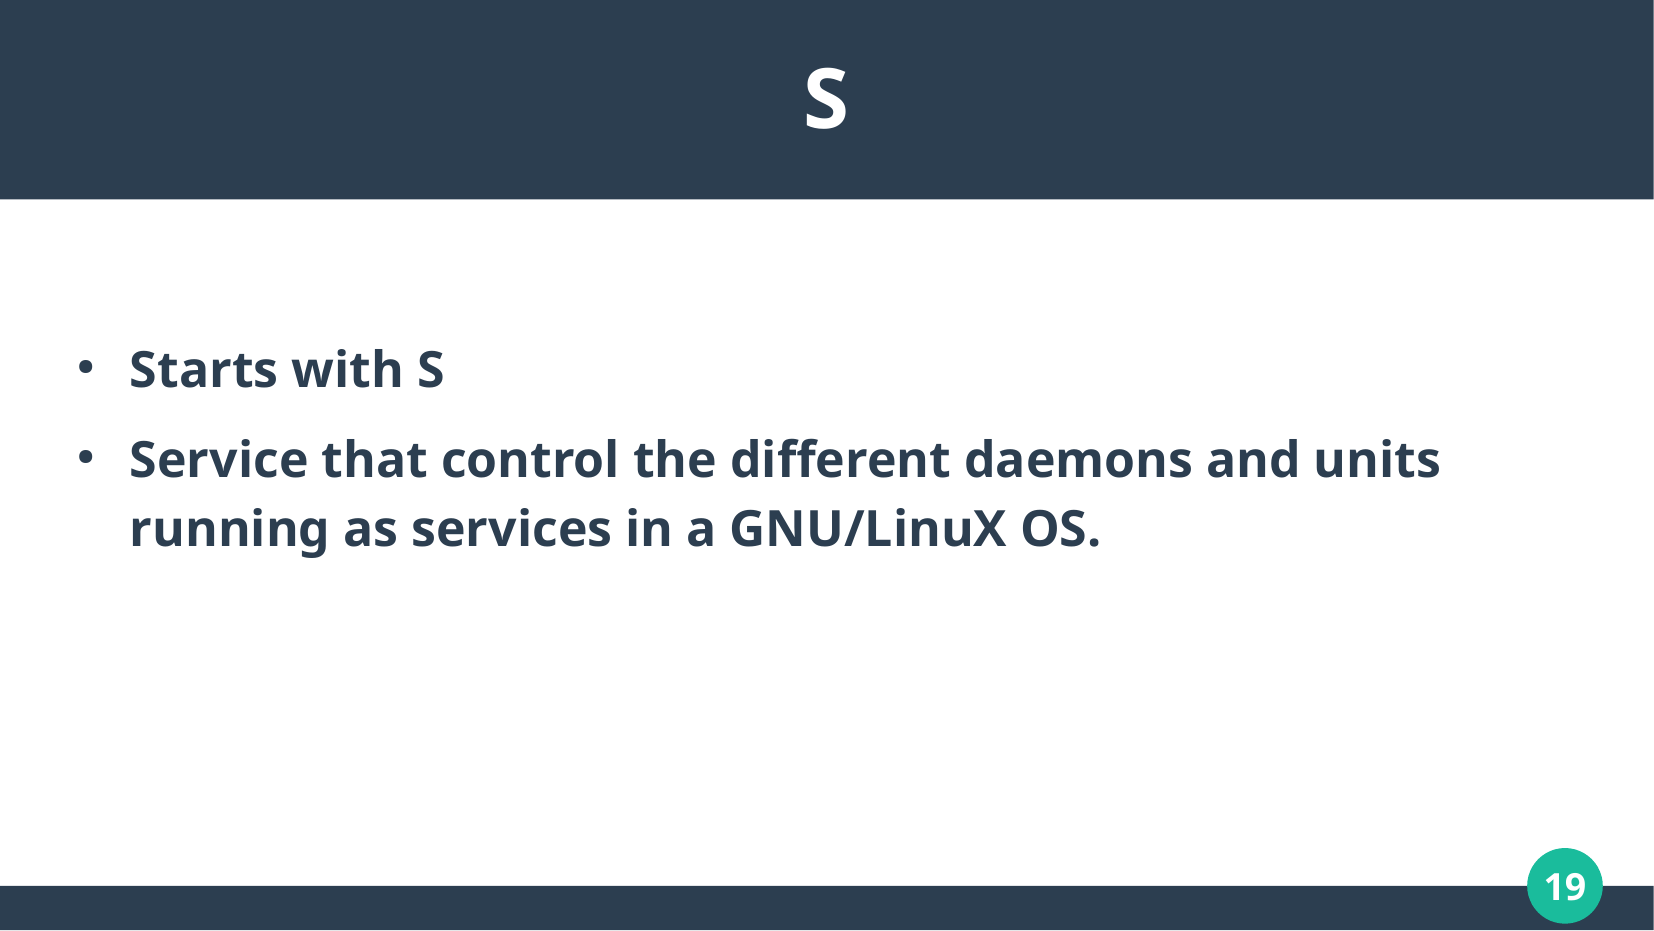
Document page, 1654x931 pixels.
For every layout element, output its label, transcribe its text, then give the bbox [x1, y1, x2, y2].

title S [59, 37, 1595, 156]
list Starts with S Service that control the different daemons and units running as services in a GNU/LinuX OS. [59, 243, 1595, 864]
